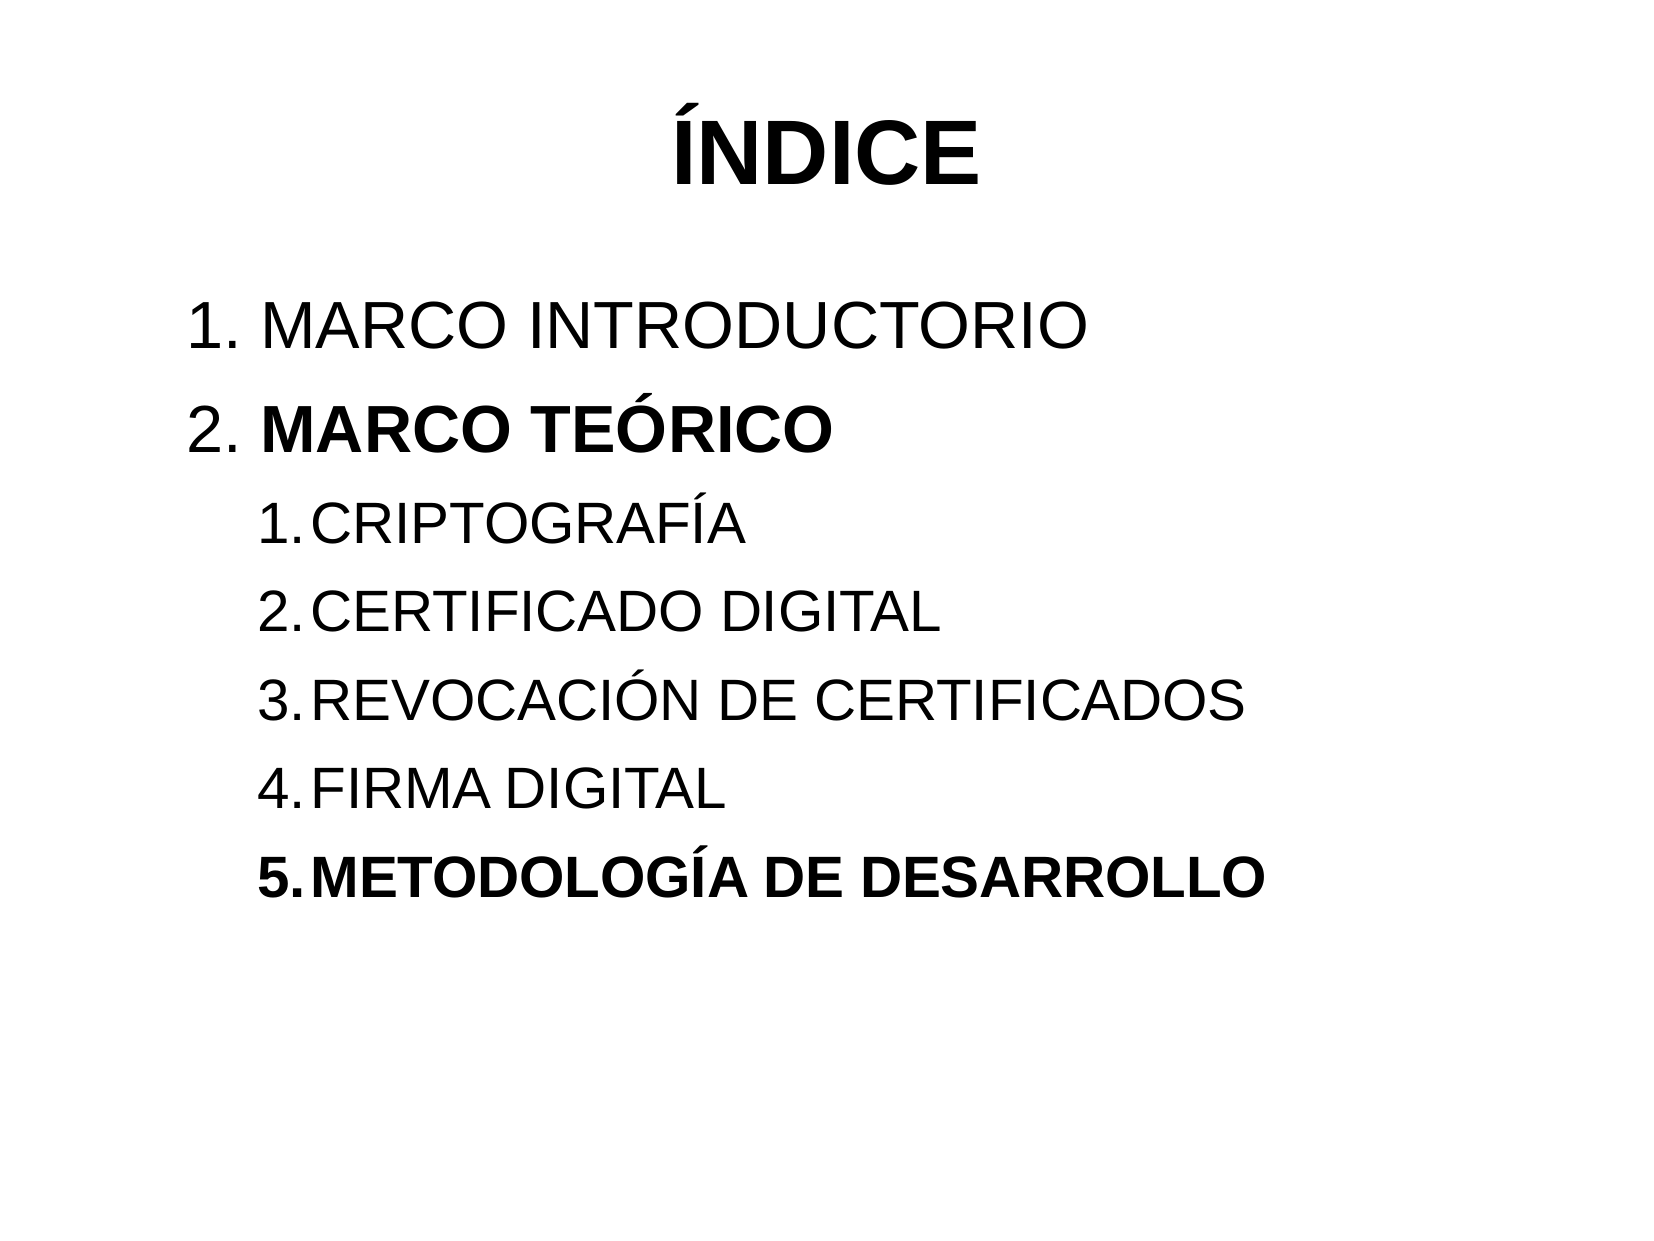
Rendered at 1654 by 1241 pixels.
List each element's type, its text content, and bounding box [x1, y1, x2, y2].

title ÍNDICE [82, 49, 1571, 257]
list MARCO INTRODUCTORIO MARCO TEÓRICO CRIPTOGRAFÍA CERTIFICADO DIGITAL REVOCACIÓN DE CERTIFICADOS FIRMA DIGITAL METODOLOGÍA DE DESARROLLO [168, 287, 1469, 1007]
